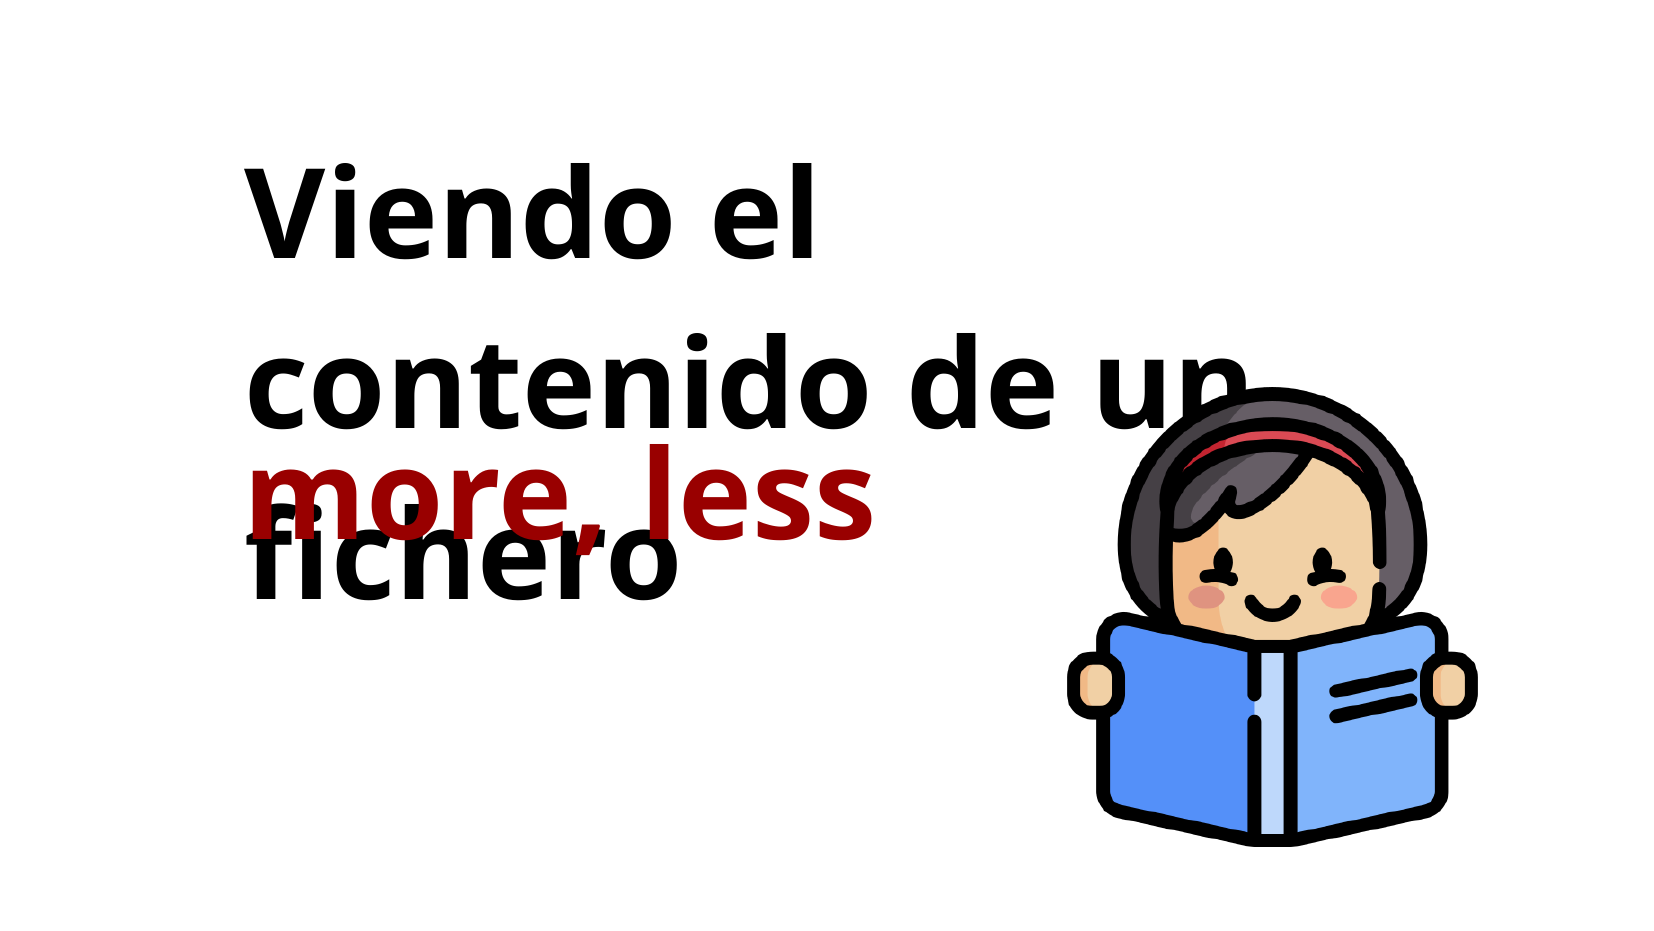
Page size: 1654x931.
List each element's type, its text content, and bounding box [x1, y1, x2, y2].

text_box more, less [229, 398, 929, 539]
text_box Viendo el contenido de un fichero [229, 116, 1486, 383]
picture [1042, 387, 1502, 847]
